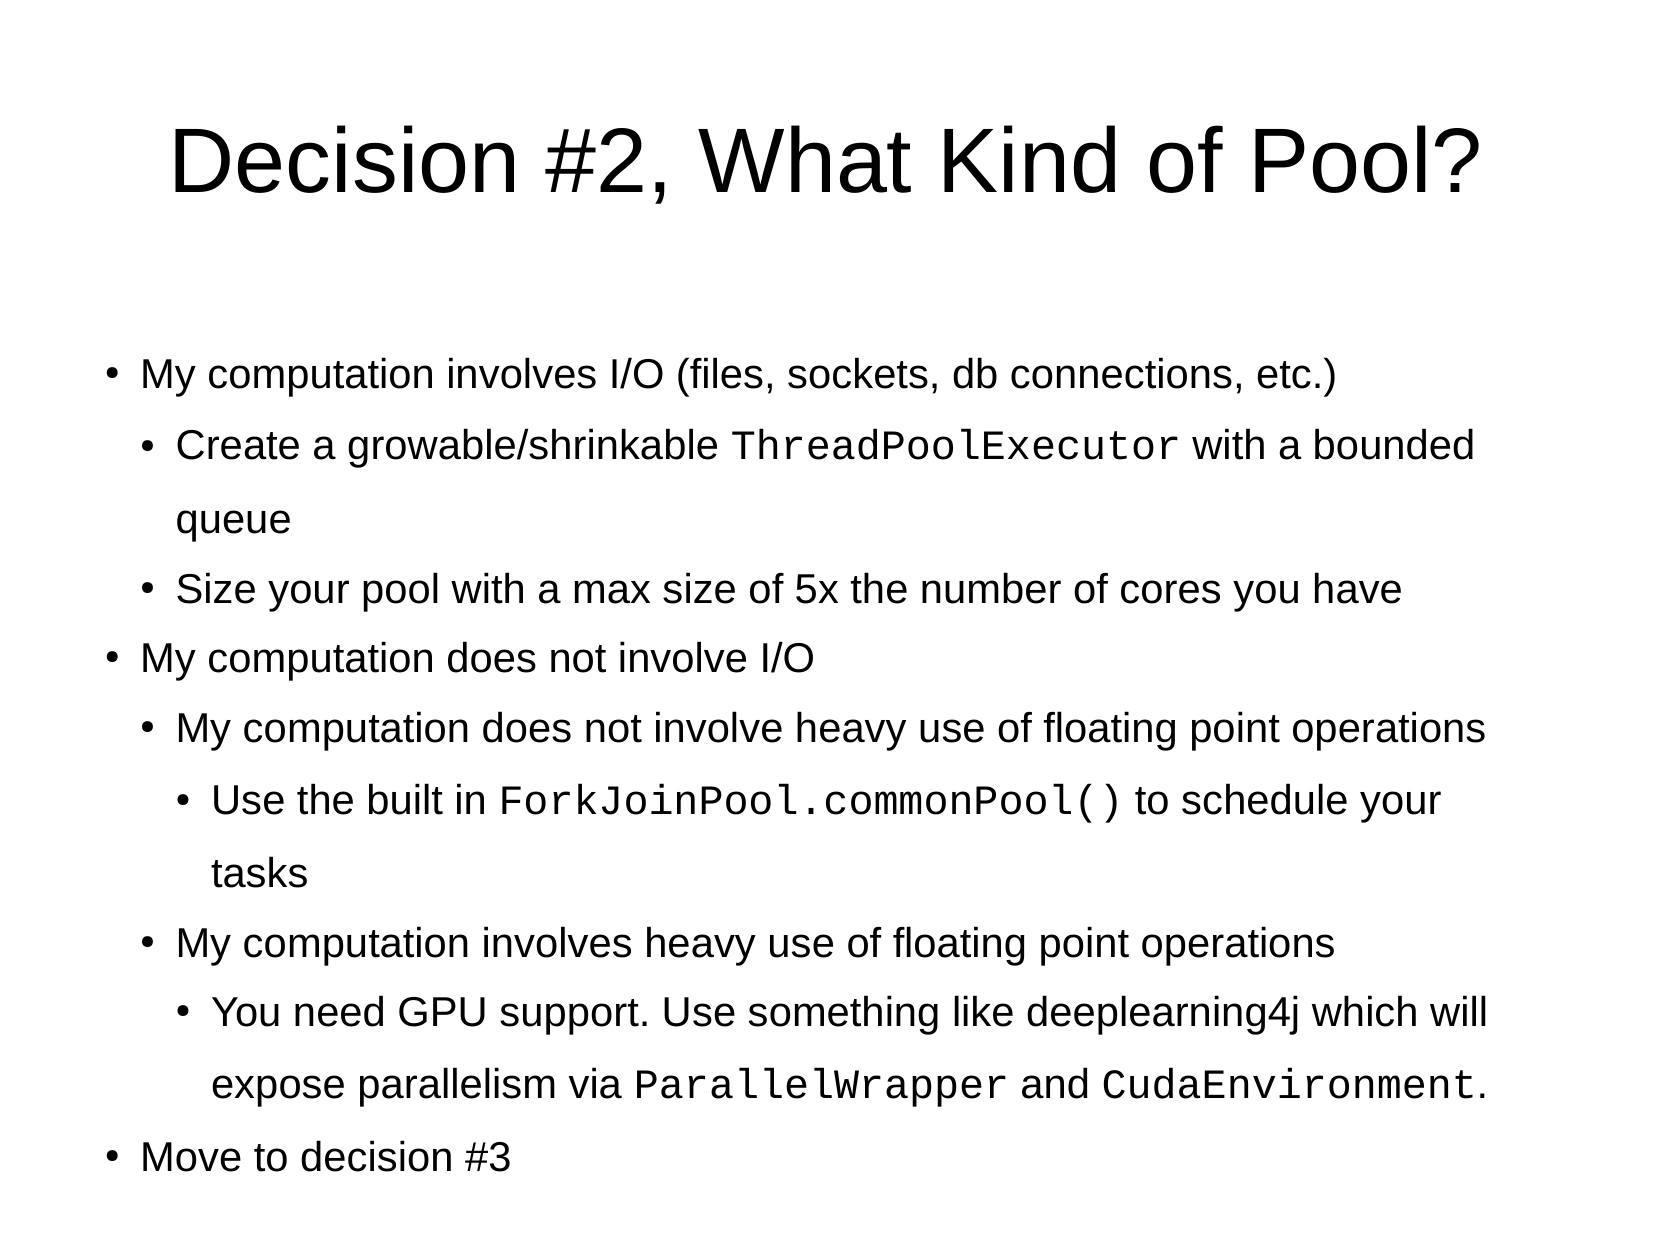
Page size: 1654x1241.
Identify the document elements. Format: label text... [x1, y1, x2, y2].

title Decision #2, What Kind of Pool? [82, 57, 1571, 265]
text_box My computation involves I/O (files, sockets, db connections, etc.) Create a growable/shrinkable ThreadPoolExecutor with a bounded queue Size your pool with a max size of 5x the number of cores you have My computation does not involve I/O My computation does not involve heavy use of floating point operations Use the built in ForkJoinPool.commonPool() to schedule your tasks My computation involves heavy use of floating point operations You need GPU support. Use something like deeplearning4j which will expose parallelism via ParallelWrapper and CudaEnvironment. Move to decision #3 [90, 320, 1561, 1172]
